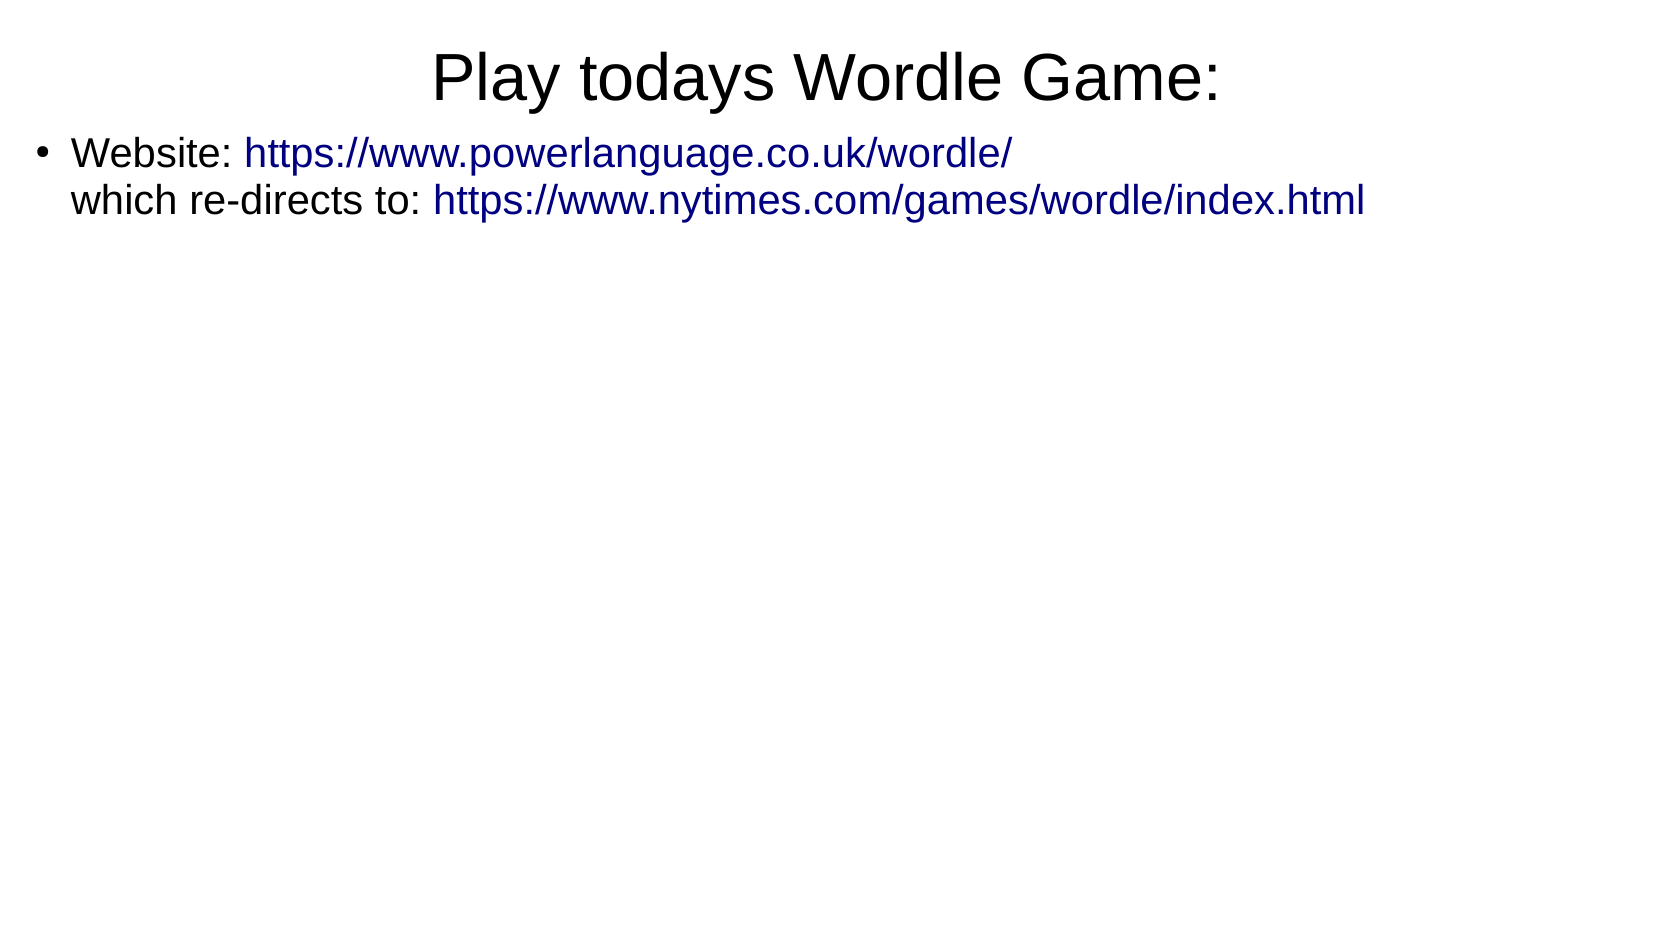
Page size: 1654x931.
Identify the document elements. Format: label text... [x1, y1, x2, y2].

subtitle Website: https://www.powerlanguage.co.uk/wordle/ which re-directs to: https://www.nytimes.com/games/wordle/index.html [35, 129, 1524, 863]
title Play todays Wordle Game: [82, 37, 1571, 119]
